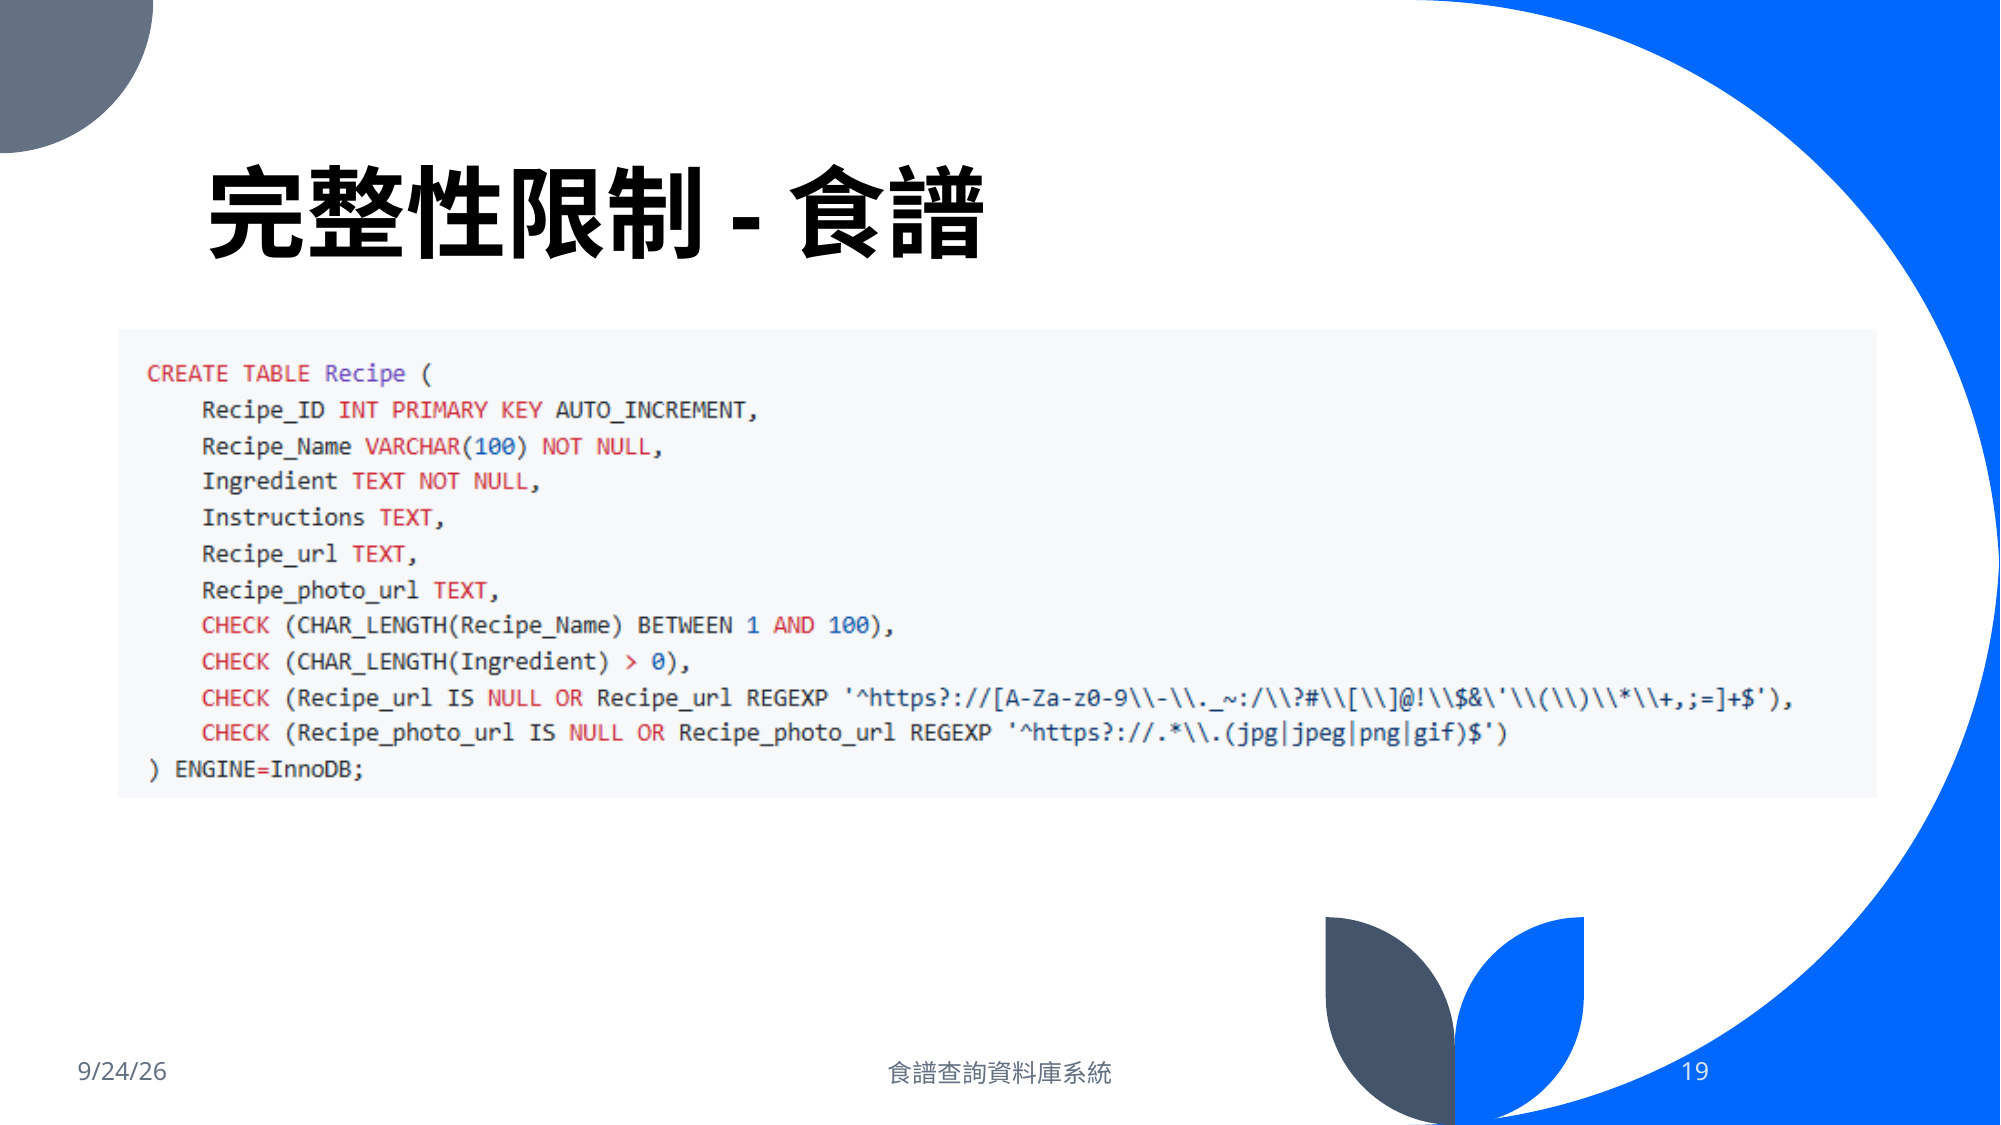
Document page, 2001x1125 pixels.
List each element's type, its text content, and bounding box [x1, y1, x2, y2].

picture [113, 329, 1877, 798]
footer 食譜查詢資料庫系統 [662, 1042, 1338, 1103]
title 完整性限制-食譜 [191, 62, 1796, 280]
slide_number 19 [1665, 1042, 1938, 1103]
slide_number 6/10/2025 [62, 1042, 513, 1103]
